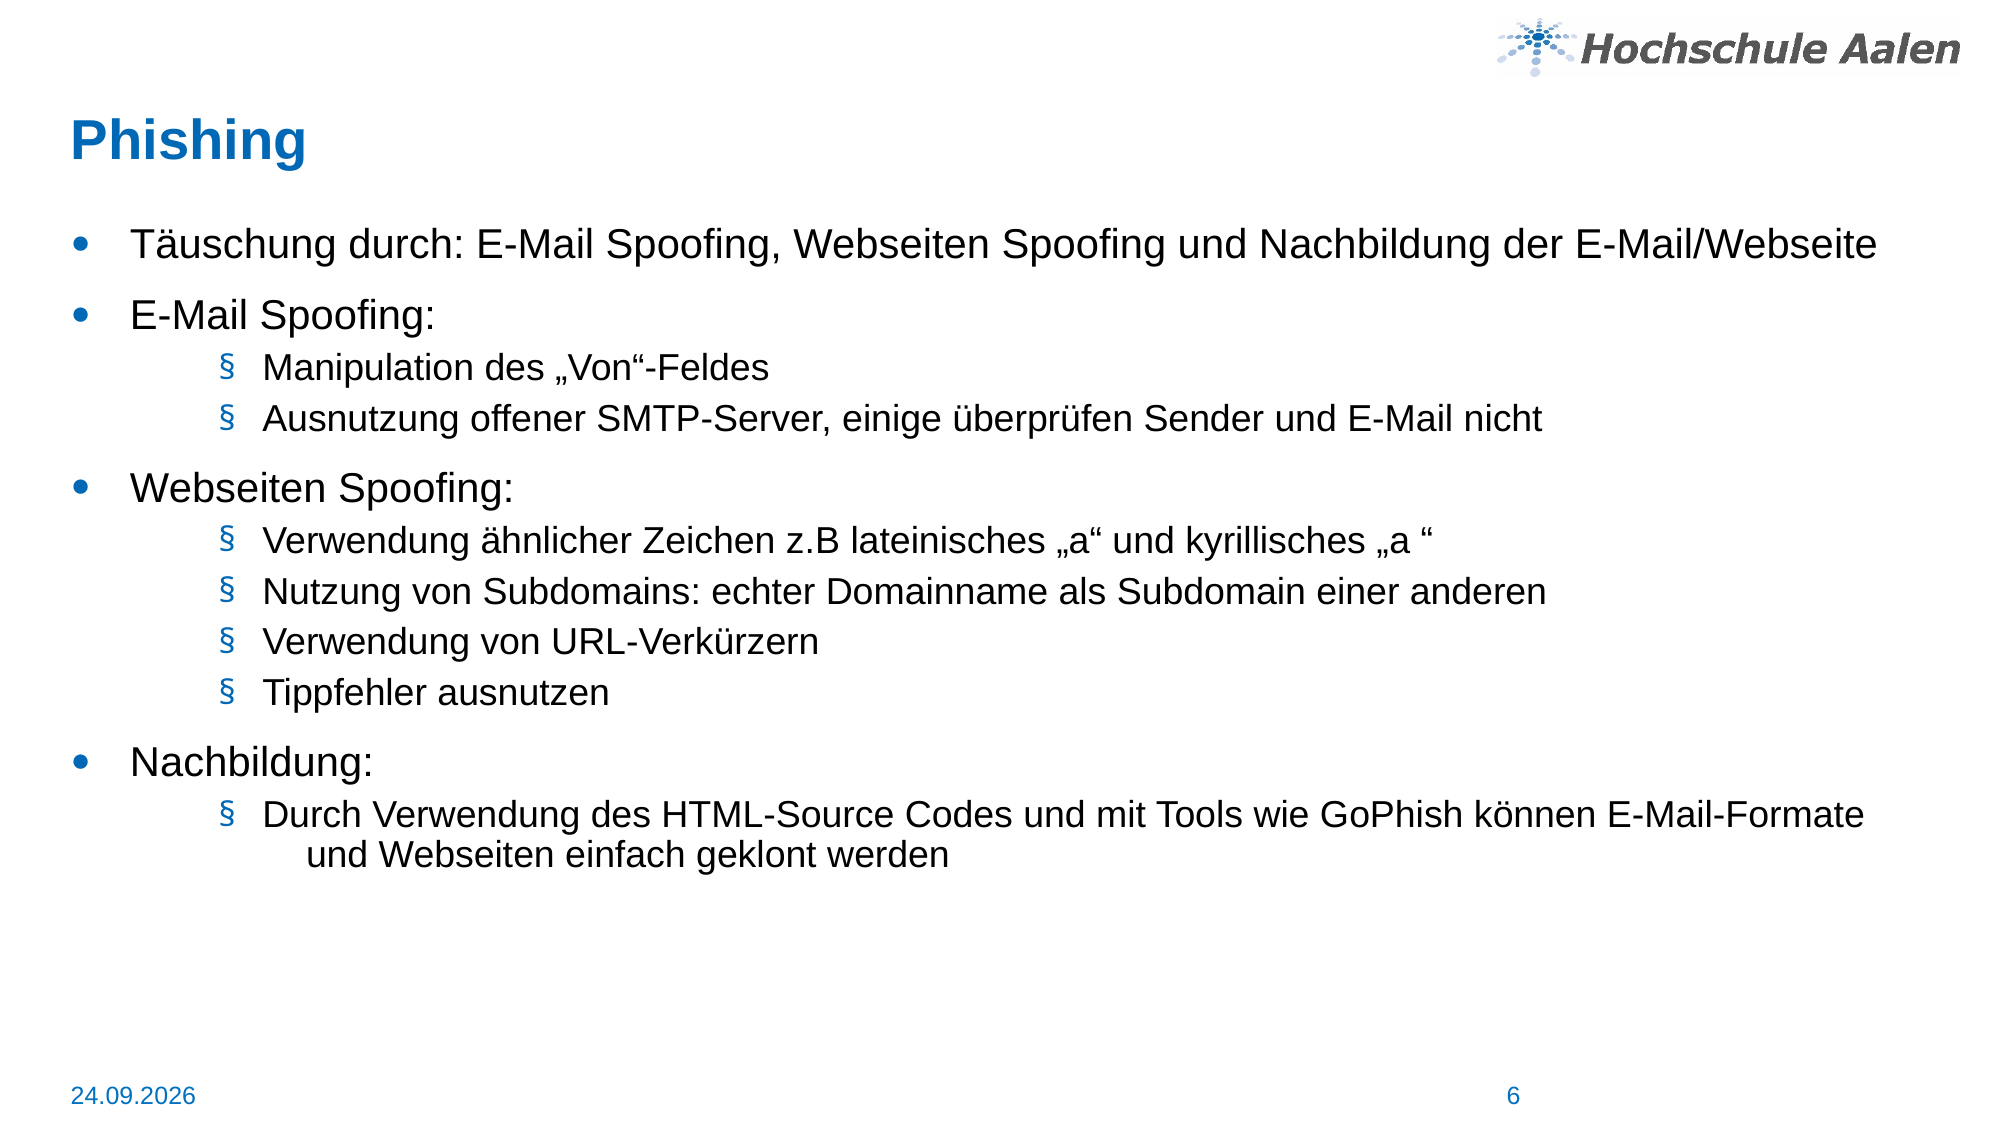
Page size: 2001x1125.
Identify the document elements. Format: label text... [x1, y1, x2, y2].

title Phishing [55, 90, 1944, 184]
text_box 20.12.2023 [55, 1065, 506, 1125]
list Täuschung durch: E-Mail Spoofing, Webseiten Spoofing und Nachbildung der E-Mail/Webseite E-Mail Spoofing: Manipulation des „Von“-Feldes Ausnutzung offener SMTP-Server, einige überprüfen Sender und E-Mail nicht Webseiten Spoofing: Verwendung ähnlicher Zeichen z.B lateinisches „a“ und kyrillisches „а “ Nutzung von Subdomains: echter Domainname als Subdomain einer anderen Verwendung von URL-Verkürzern Tippfehler ausnutzen Nachbildung: Durch Verwendung des HTML-Source Codes und mit Tools wie GoPhish können E-Mail-Formate und Webseiten einfach geklont werden [55, 209, 1944, 1038]
text_box ‹Nr.› [1491, 1064, 1942, 1125]
